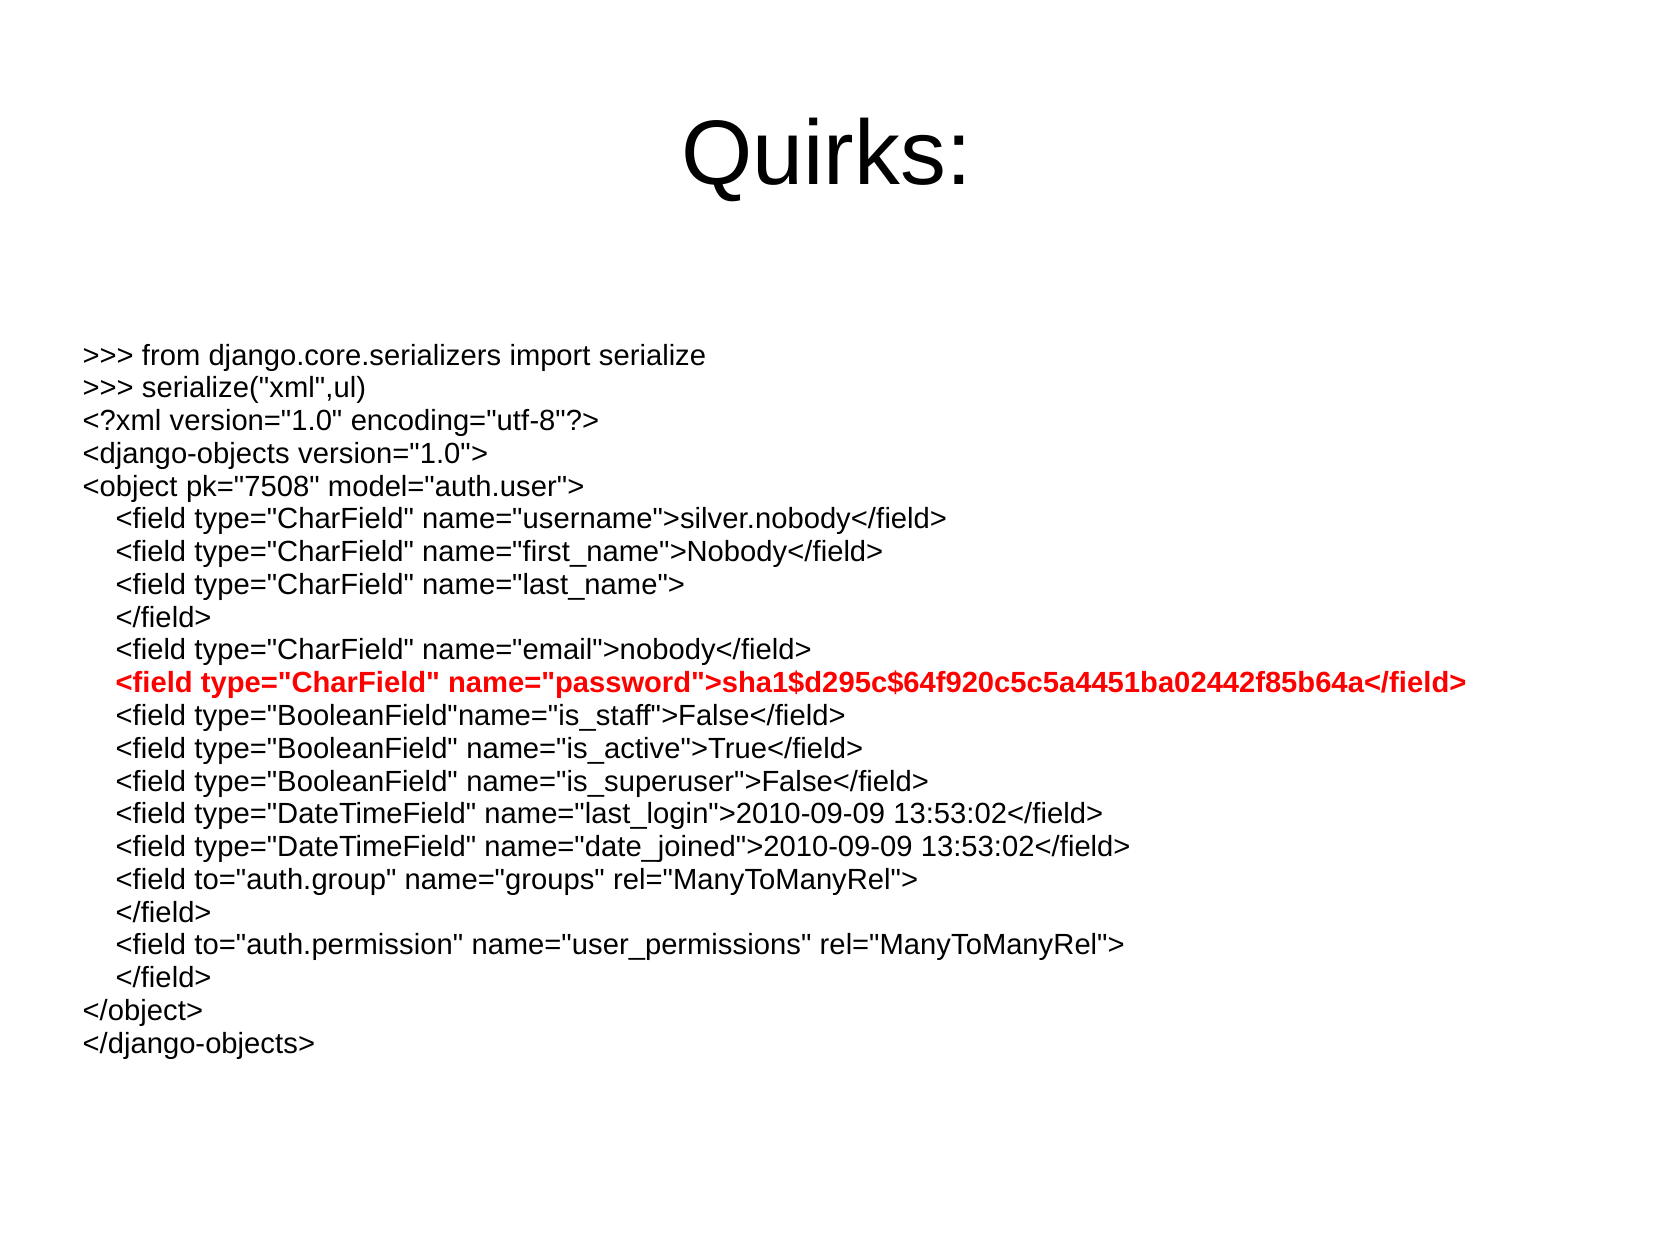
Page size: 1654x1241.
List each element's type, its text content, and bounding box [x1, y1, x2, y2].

title Quirks: [82, 49, 1571, 257]
subtitle >>> from django.core.serializers import serialize >>> serialize("xml",ul) <?xml version="1.0" encoding="utf-8"?> <django-objects version="1.0"> <object pk="7508" model="auth.user"> <field type="CharField" name="username">silver.nobody</field> <field type="CharField" name="first_name">Nobody</field> <field type="CharField" name="last_name"> </field> <field type="CharField" name="email">nobody</field> <field type="CharField" name="password">sha1$d295c$64f920c5c5a4451ba02442f85b64a</field> <field type="BooleanField"name="is_staff">False</field> <field type="BooleanField" name="is_active">True</field> <field type="BooleanField" name="is_superuser">False</field> <field type="DateTimeField" name="last_login">2010-09-09 13:53:02</field> <field type="DateTimeField" name="date_joined">2010-09-09 13:53:02</field> <field to="auth.group" name="groups" rel="ManyToManyRel"> </field> <field to="auth.permission" name="user_permissions" rel="ManyToManyRel"> </field> </object> </django-objects> [82, 297, 1571, 1101]
